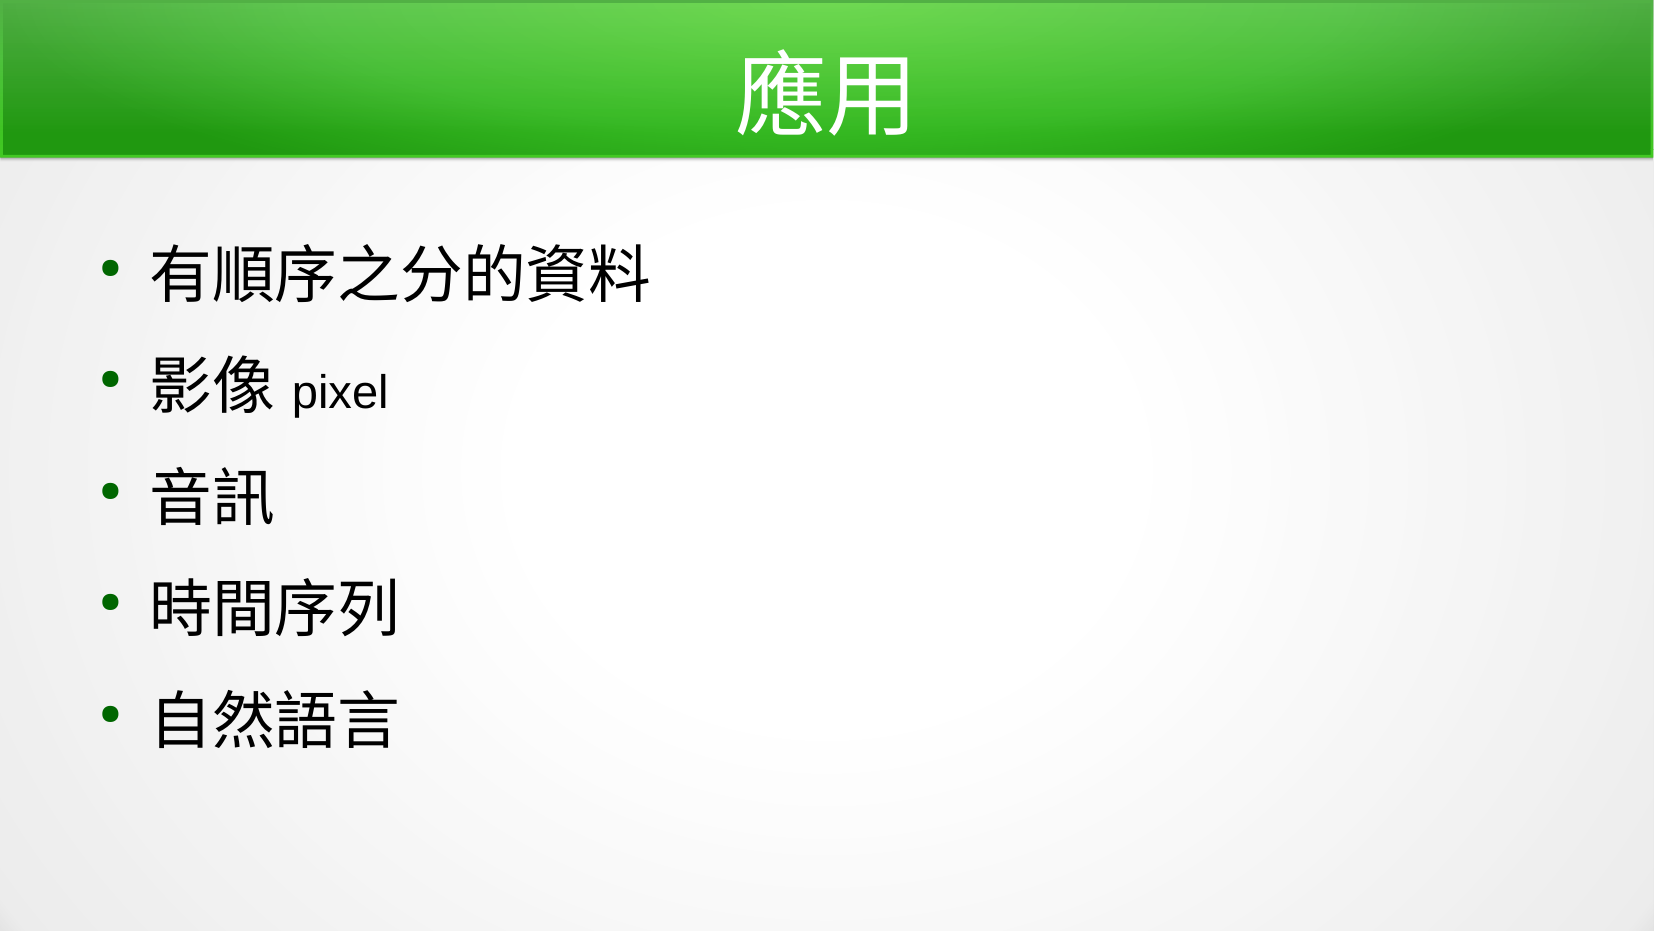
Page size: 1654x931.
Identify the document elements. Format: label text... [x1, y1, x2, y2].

title 應用 [82, 28, 1571, 149]
list 有順序之分的資料 影像pixel 音訊 時間序列 自然語言 [82, 224, 1571, 764]
